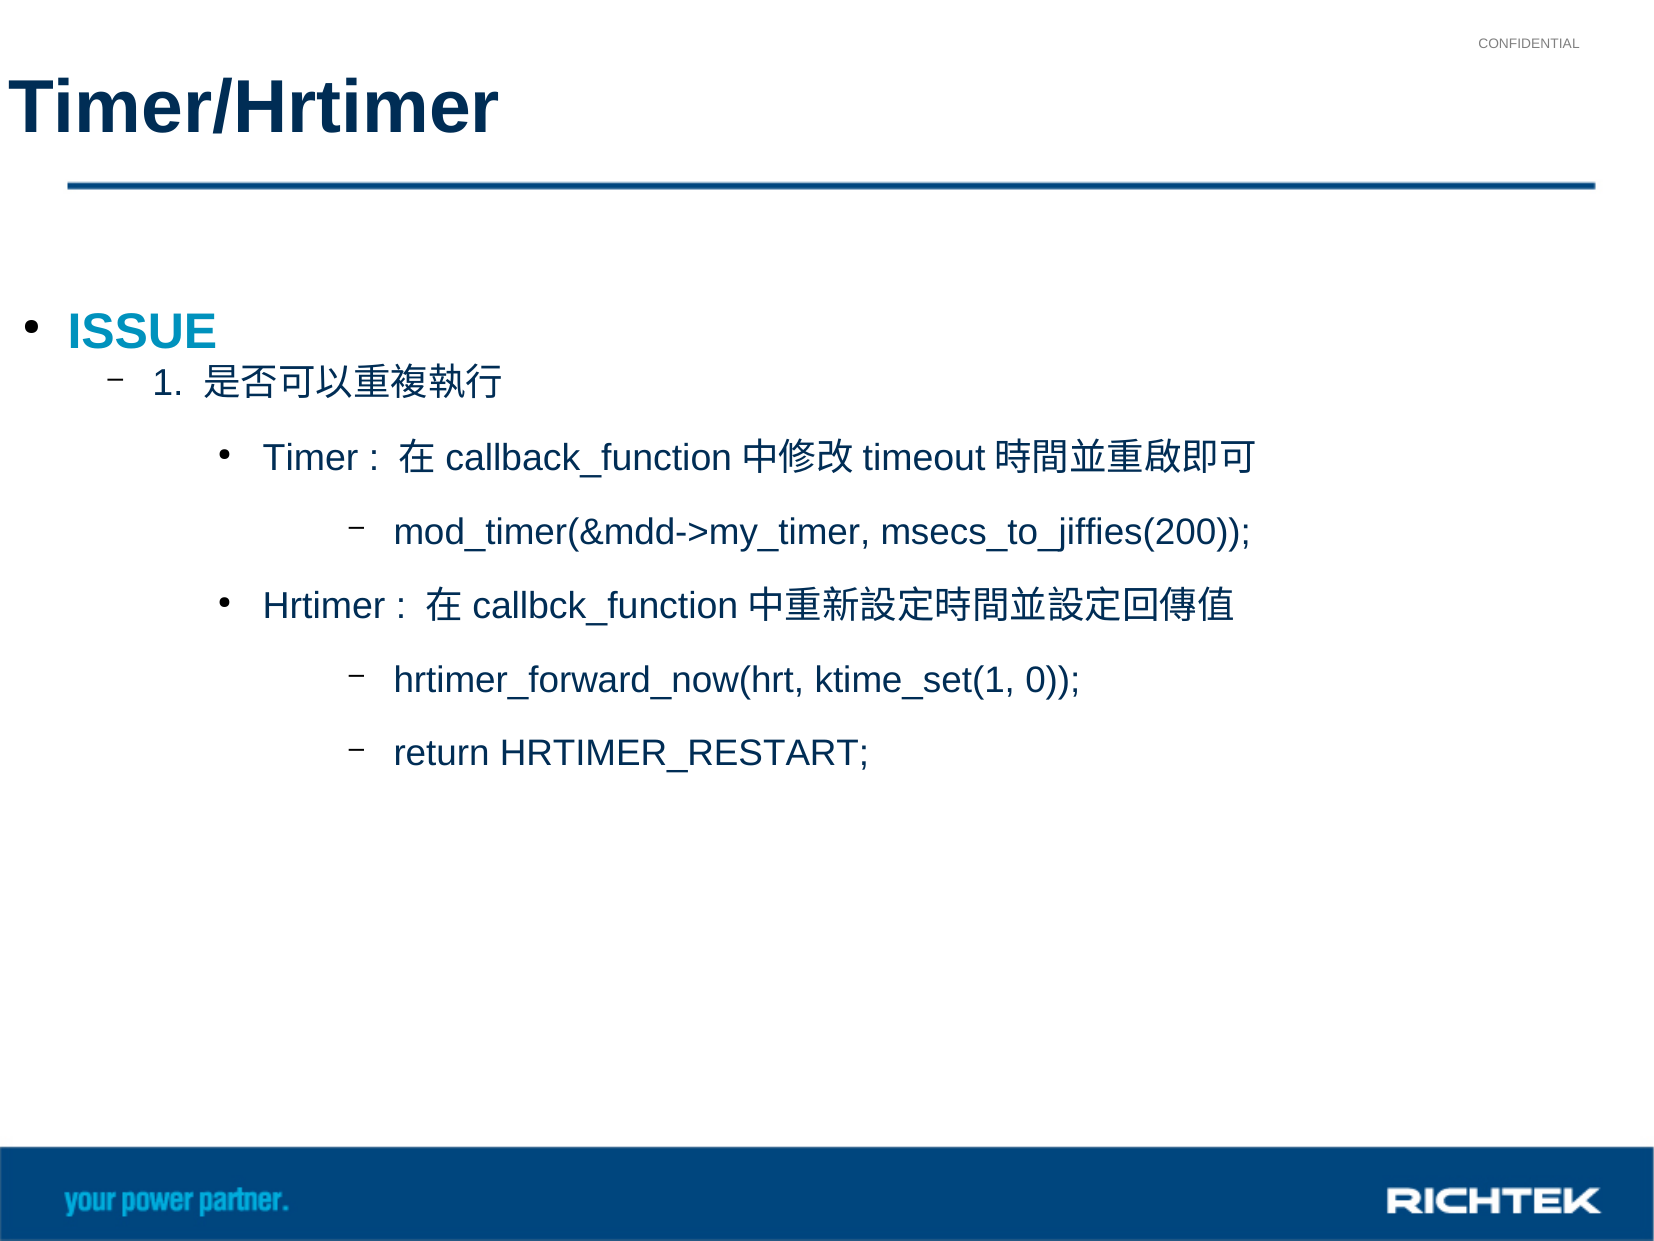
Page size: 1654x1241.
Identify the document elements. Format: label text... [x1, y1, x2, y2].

title Timer/Hrtimer [0, 49, 1489, 257]
list ISSUE 1. 是否可以重複執行 Timer : 在callback_function中修改timeout時間並重啟即可 mod_timer(&mdd->my_timer, msecs_to_jiffies(200)); Hrtimer : 在callbck_function中重新設定時間並設定回傳值 hrtimer_forward_now(hrt, ktime_set(1, 0)); return HRTIMER_RESTART; [0, 290, 1489, 1010]
